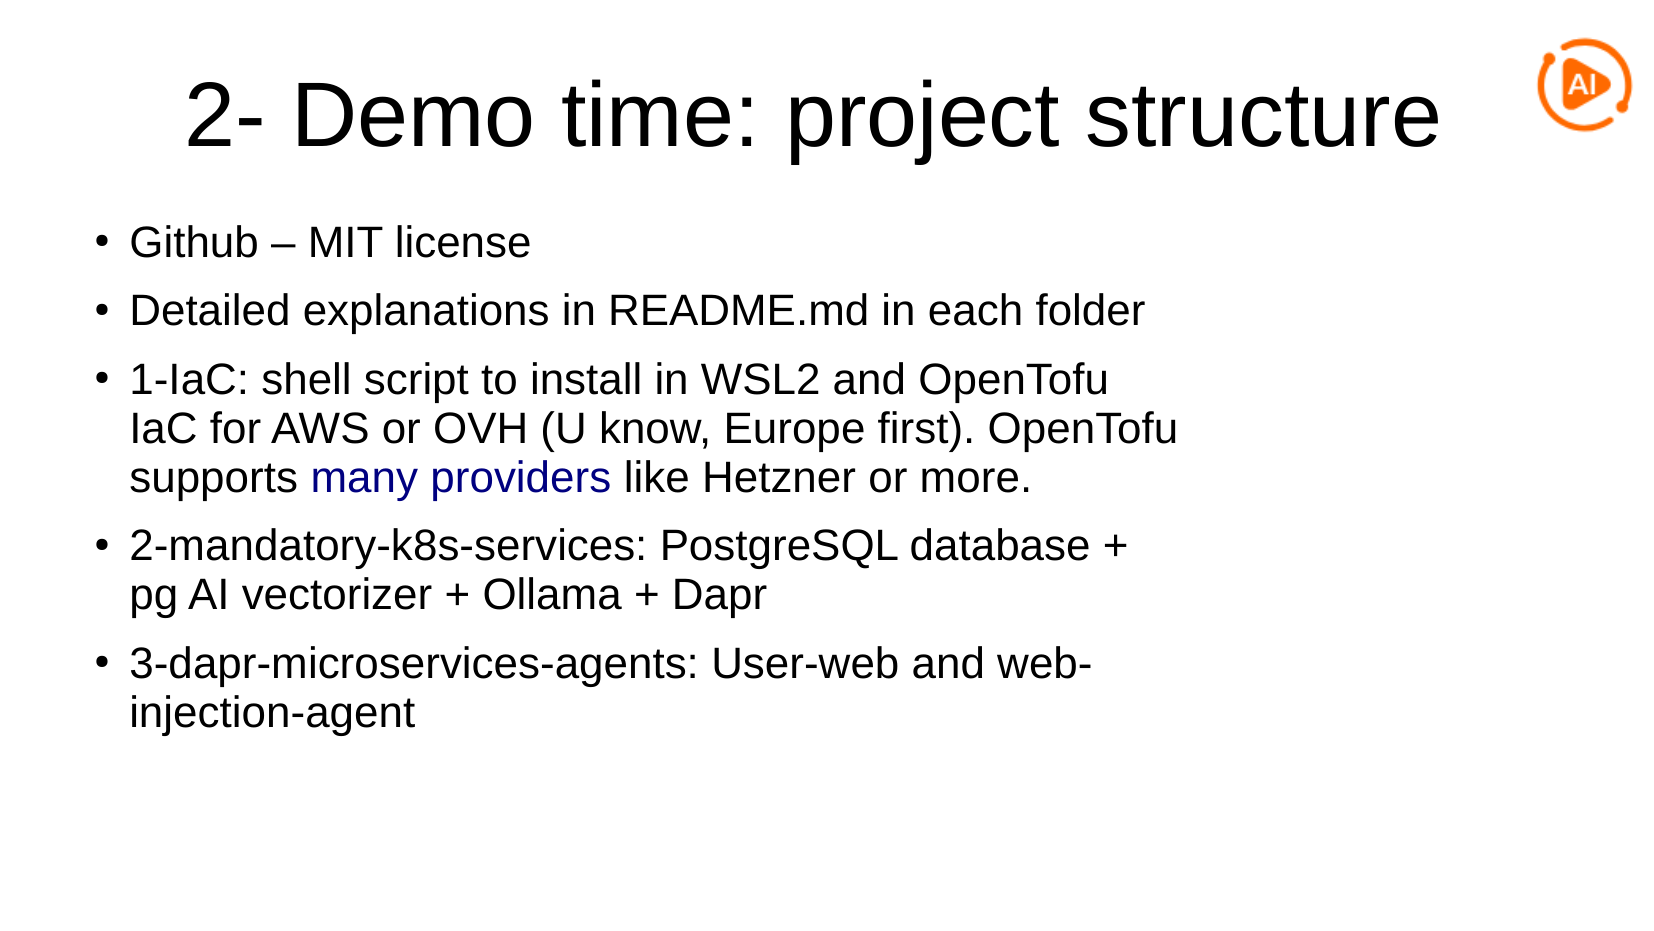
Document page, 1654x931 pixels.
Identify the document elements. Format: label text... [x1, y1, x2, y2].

picture [1535, 27, 1641, 148]
title 2- Demo time: project structure [82, 37, 1571, 193]
list Github – MIT license Detailed explanations in README.md in each folder 1-IaC: shell script to install in WSL2 and OpenTofu IaC for AWS or OVH (U know, Europe first). OpenTofu supports many providers like Hetzner or more. 2-mandatory-k8s-services: PostgreSQL database + pg AI vectorizer + Ollama + Dapr 3-dapr-microservices-agents: User-web and web-injection-agent [82, 217, 1182, 758]
